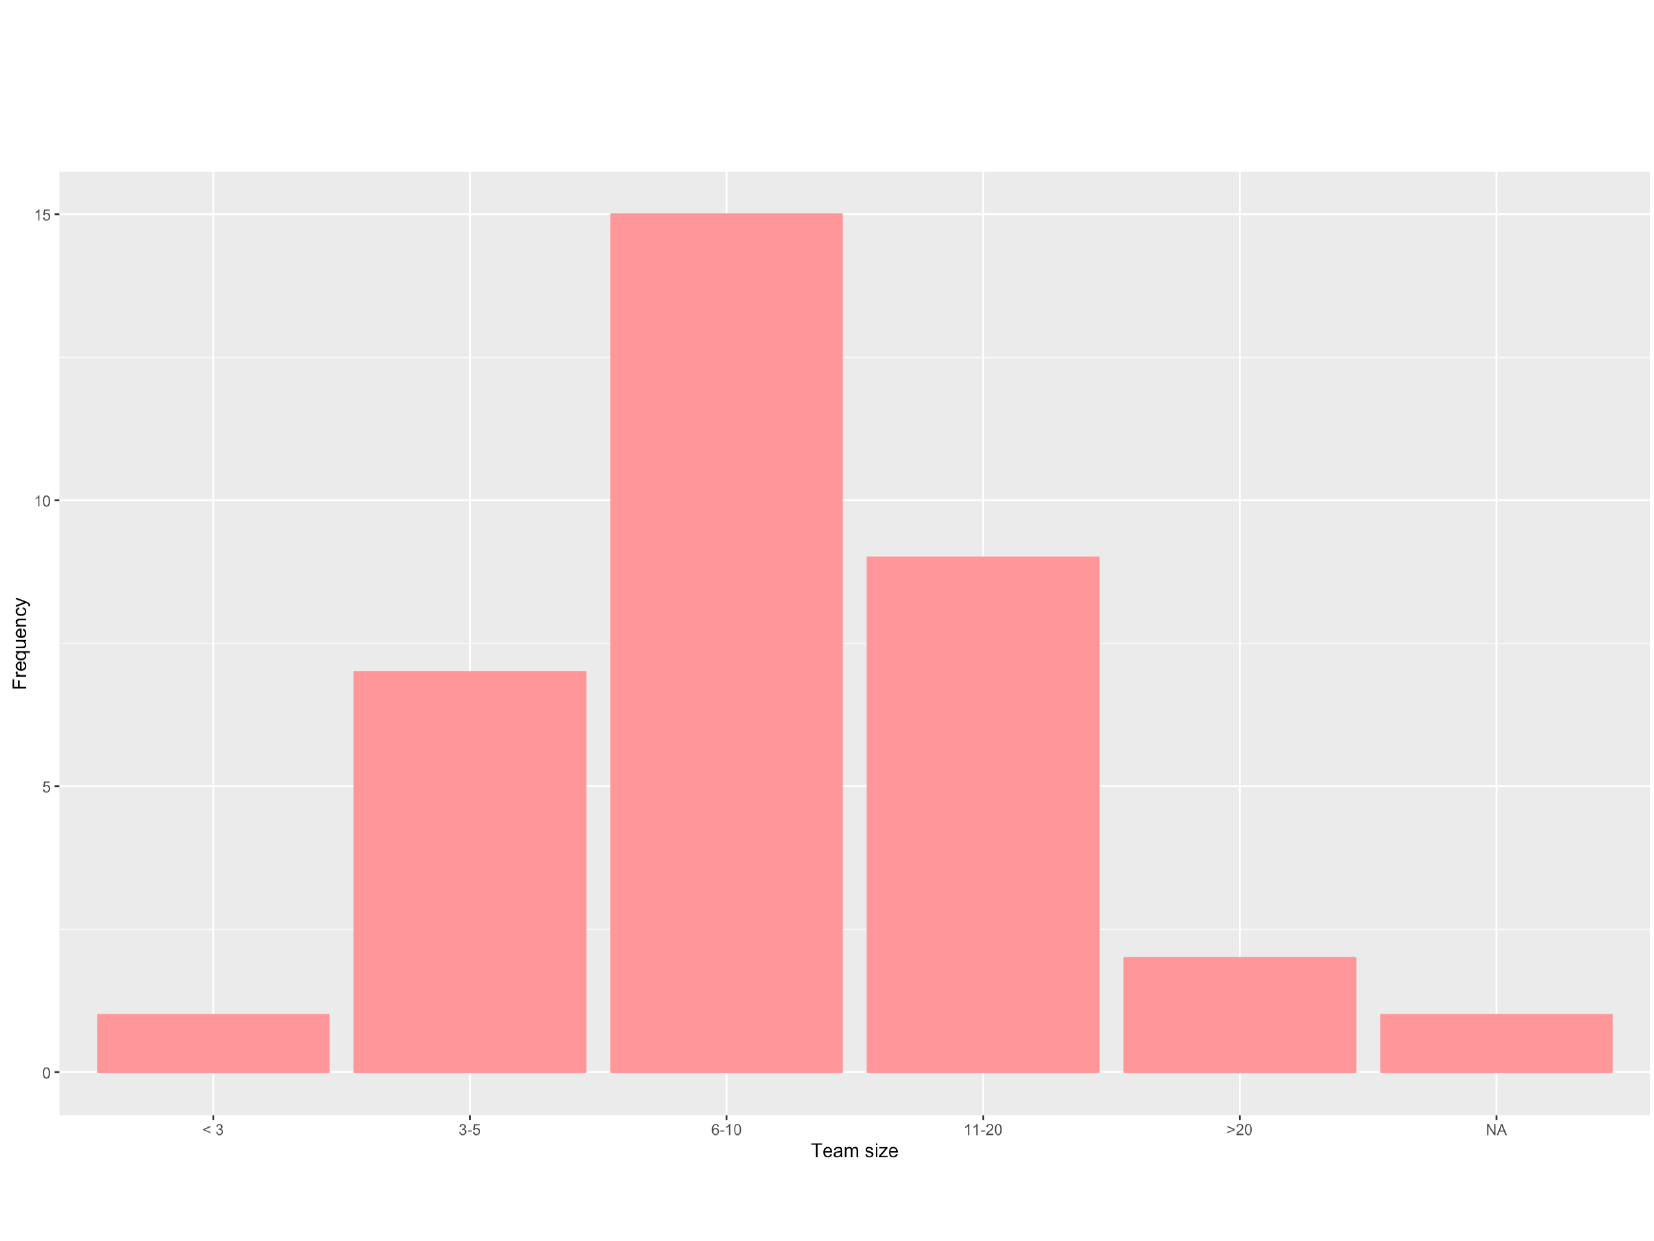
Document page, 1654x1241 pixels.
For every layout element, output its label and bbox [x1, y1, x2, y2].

picture [3, 164, 1654, 1169]
